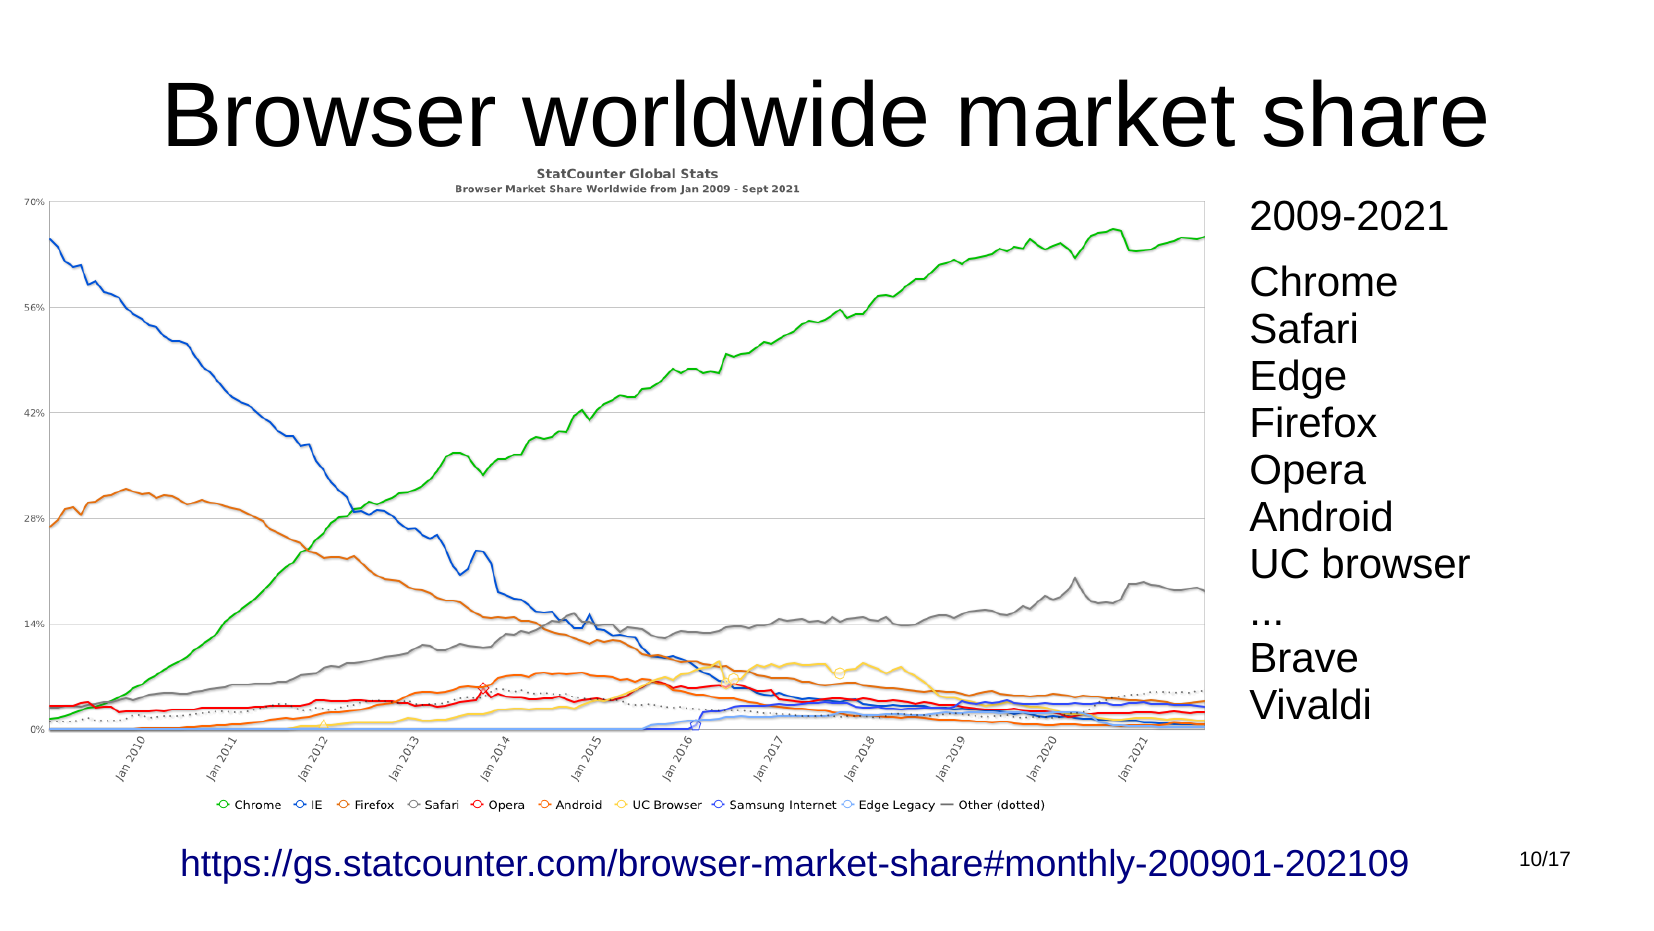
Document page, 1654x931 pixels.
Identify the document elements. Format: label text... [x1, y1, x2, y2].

text_box https://gs.statcounter.com/browser-market-share#monthly-200901-202109 [165, 834, 1425, 892]
list 2009-2021 Chrome Safari Edge Firefox Opera Android UC browser ... Brave Vivaldi [1205, 192, 1642, 733]
picture [23, 165, 1205, 830]
title Browser worldwide market share [82, 37, 1571, 192]
